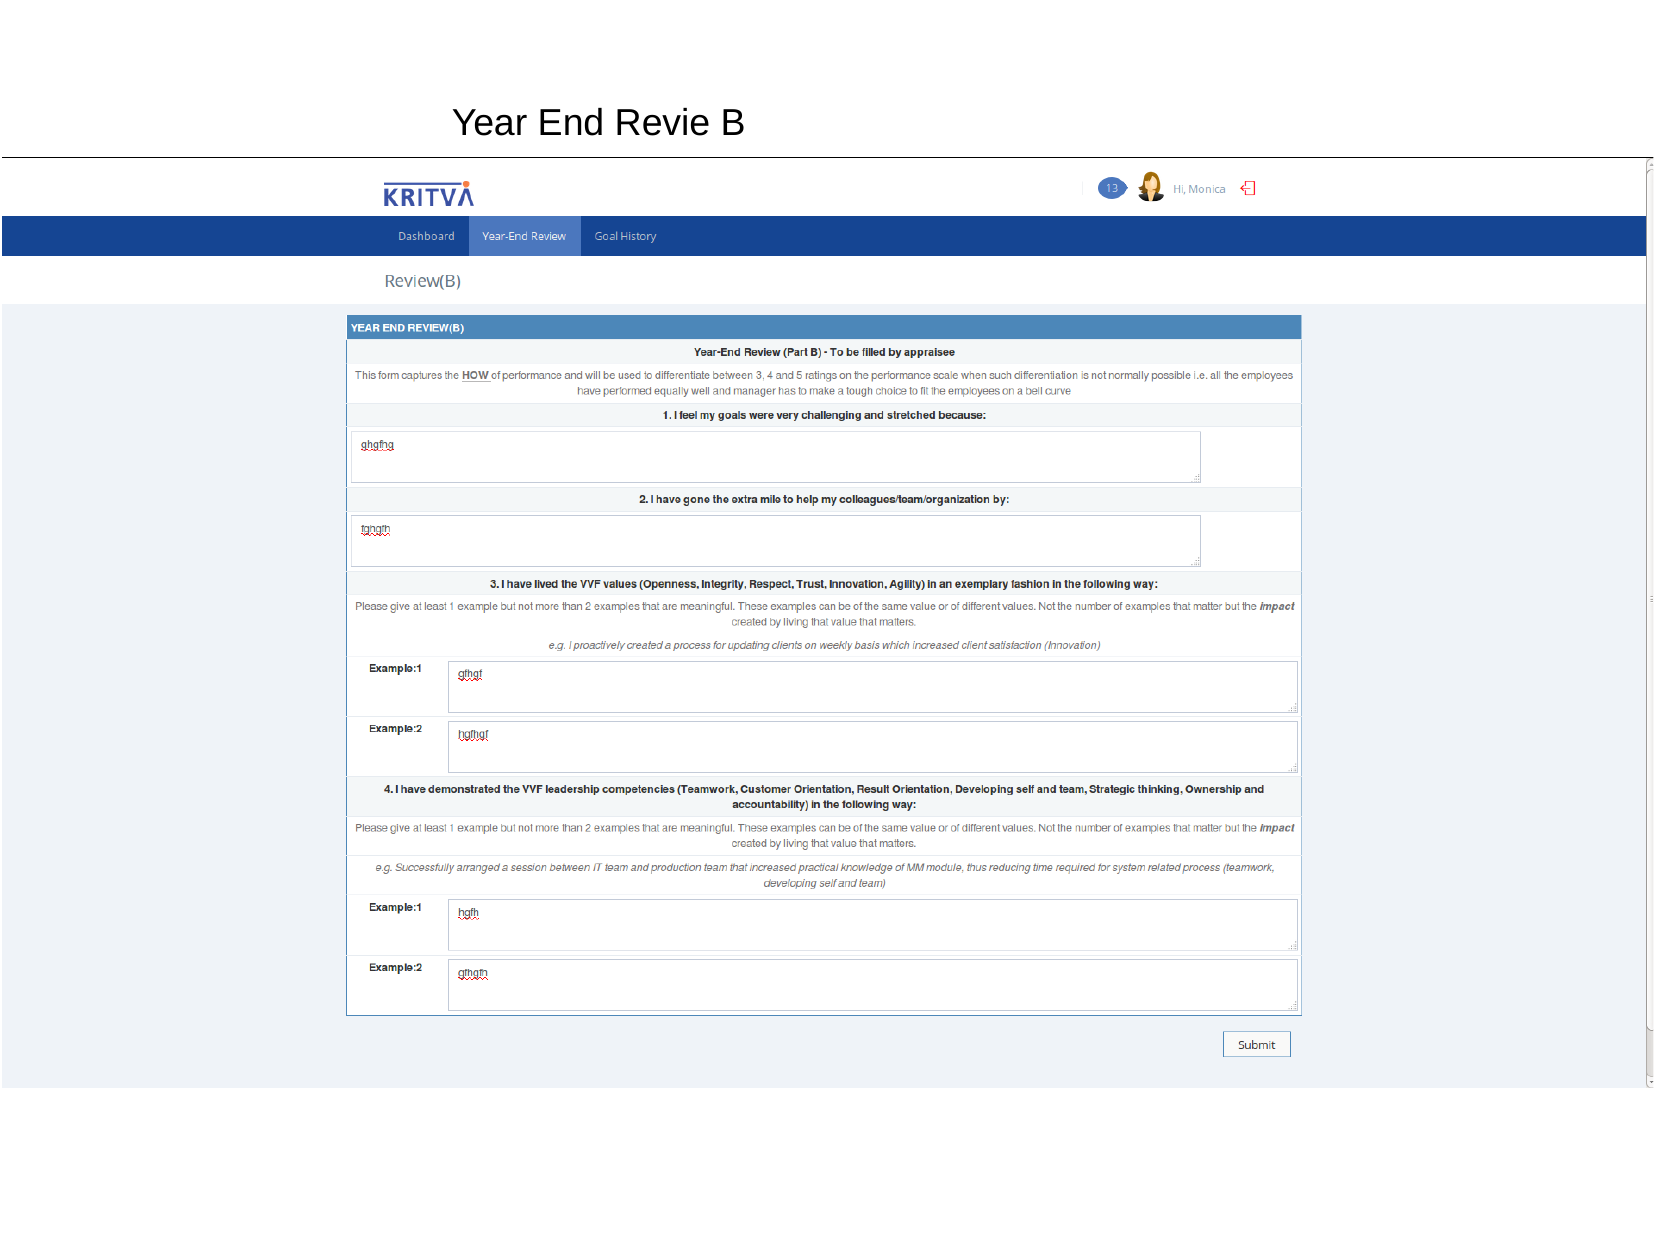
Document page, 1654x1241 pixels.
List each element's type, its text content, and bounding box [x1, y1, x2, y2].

text_box Year End Revie B [437, 94, 761, 152]
picture [2, 157, 1654, 1088]
